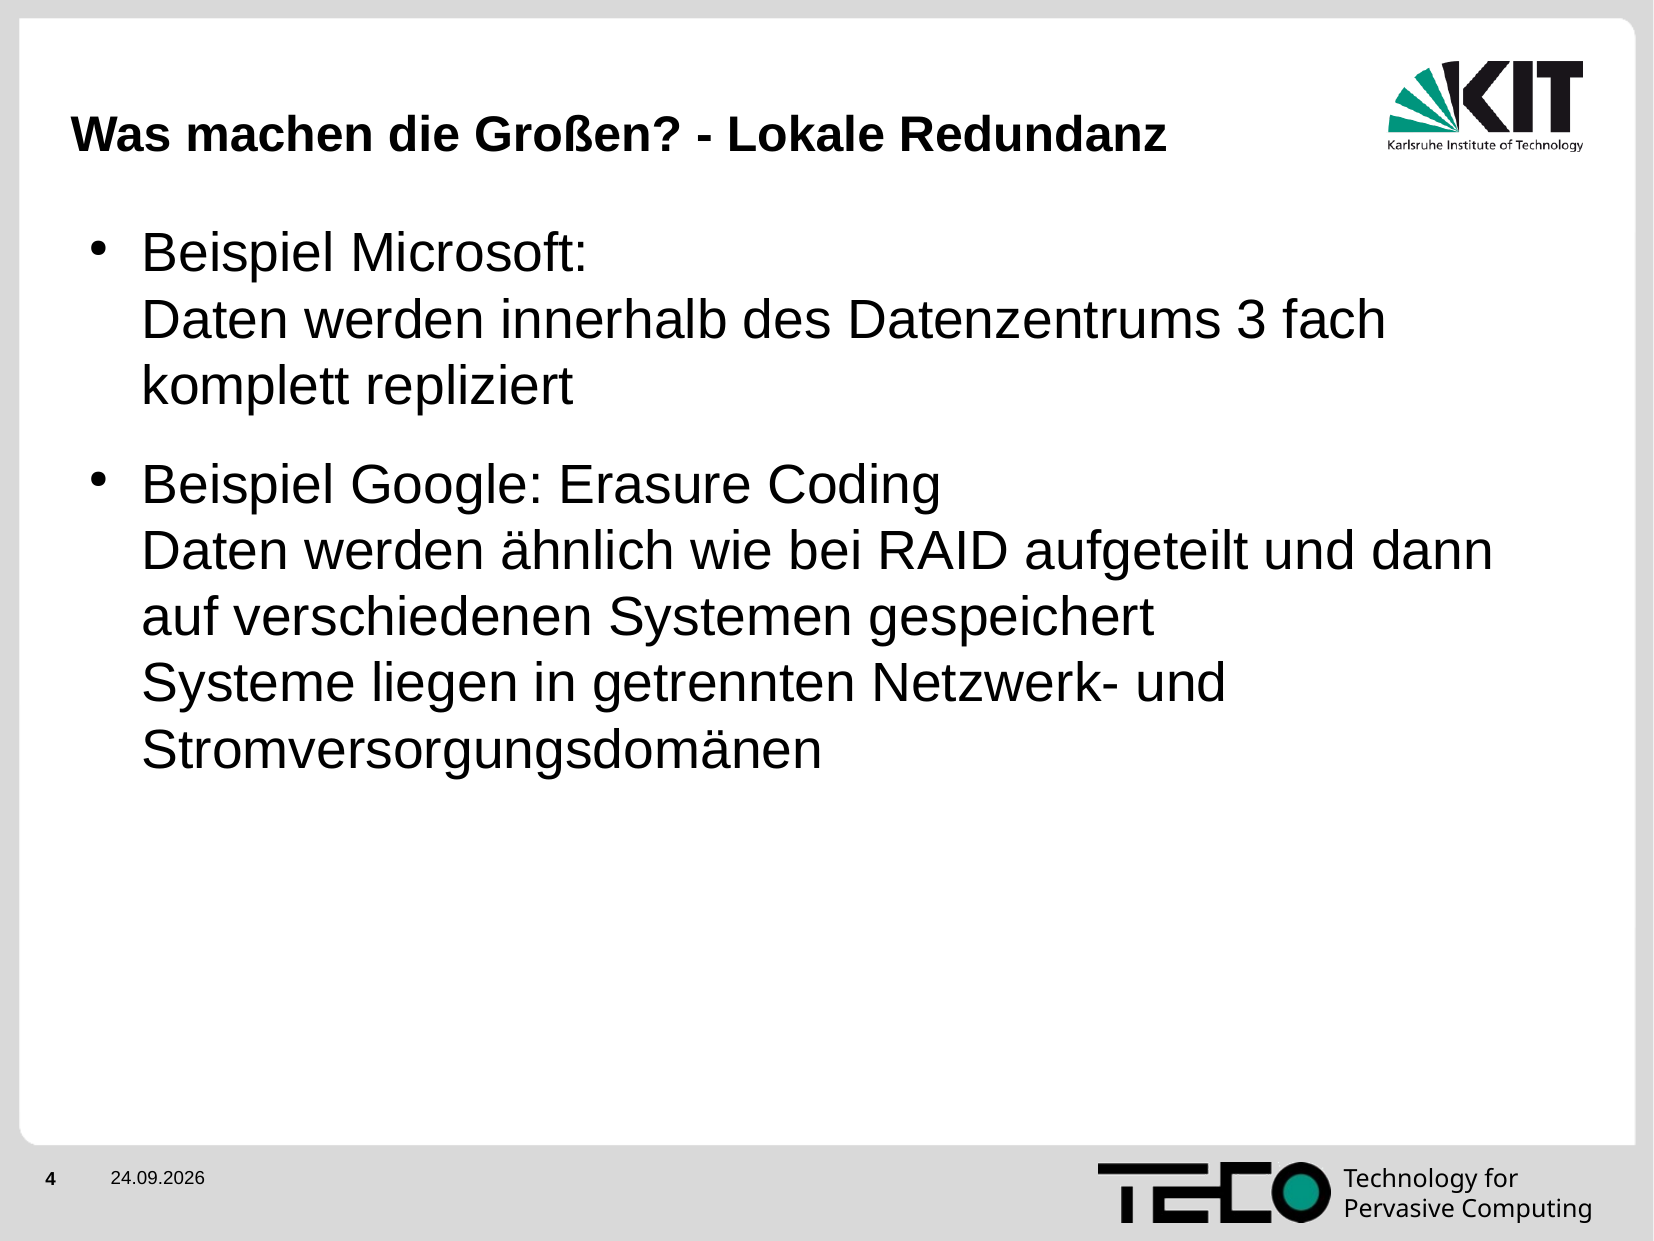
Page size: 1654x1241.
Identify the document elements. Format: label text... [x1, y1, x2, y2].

list Beispiel Microsoft: Daten werden innerhalb des Datenzentrums 3 fach komplett repliziert Beispiel Google: Erasure Coding Daten werden ähnlich wie bei RAID aufgeteilt und dann auf verschiedenen Systemen gespeichert Systeme liegen in getrennten Netzwerk- und Stromversorgungsdomänen [70, 216, 1582, 1102]
title Was machen die Großen? - Lokale Redundanz [70, 60, 1361, 162]
picture [0, 0, 1654, 1241]
